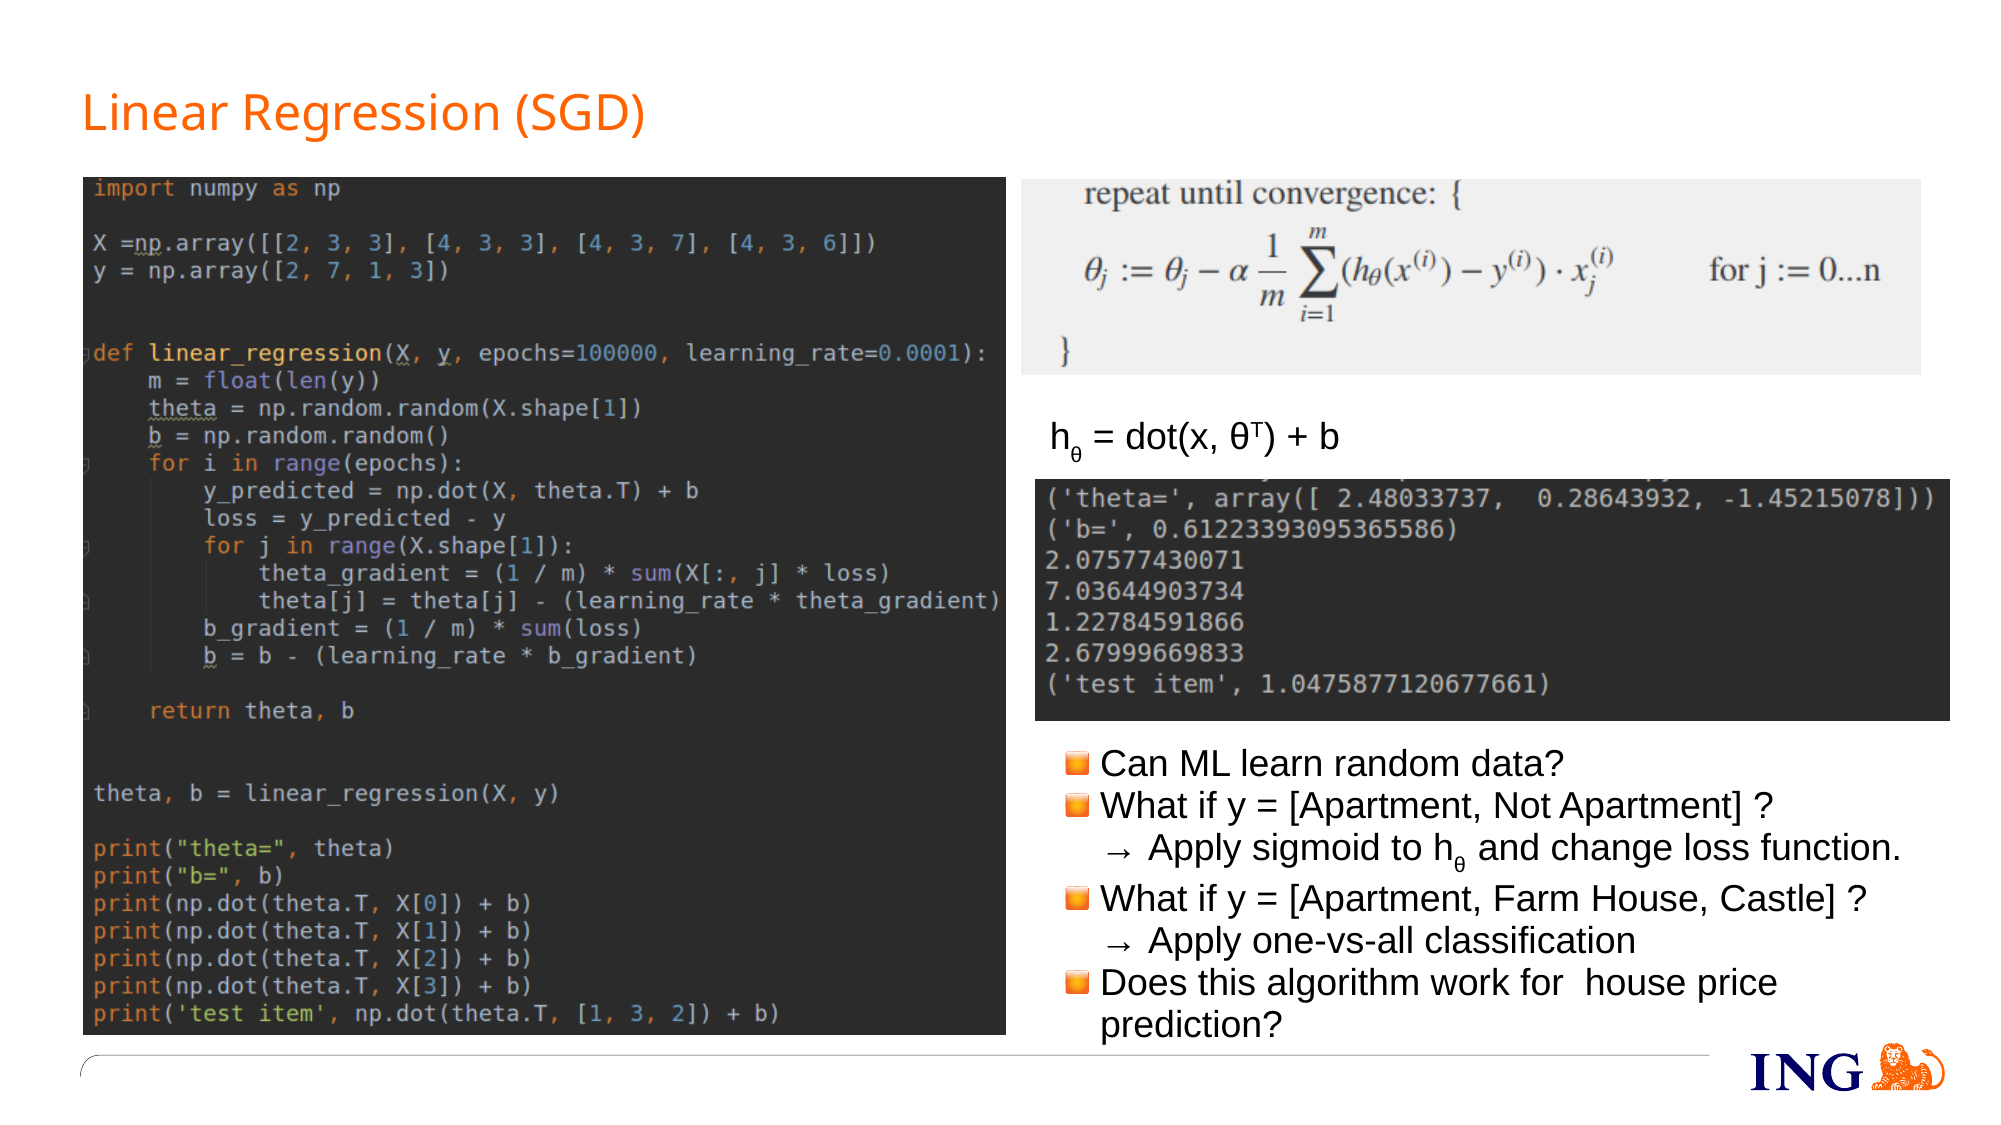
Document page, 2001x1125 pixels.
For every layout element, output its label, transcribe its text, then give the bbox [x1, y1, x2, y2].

text_box Linear Regression (SGD) [81, 84, 1936, 142]
picture [1021, 179, 1921, 376]
picture [1035, 479, 1950, 721]
text_box hθ = dot(x, θT) + b [1035, 408, 1786, 474]
text_box Can ML learn random data? What if y = [Apartment, Not Apartment] ? → Apply sigmoid to hθ and change loss function. What if y = [Apartment, Farm House, Castle] ? → Apply one-vs-all classification Does this algorithm work for house price prediction? [1050, 735, 1950, 1053]
picture [83, 177, 1006, 1036]
